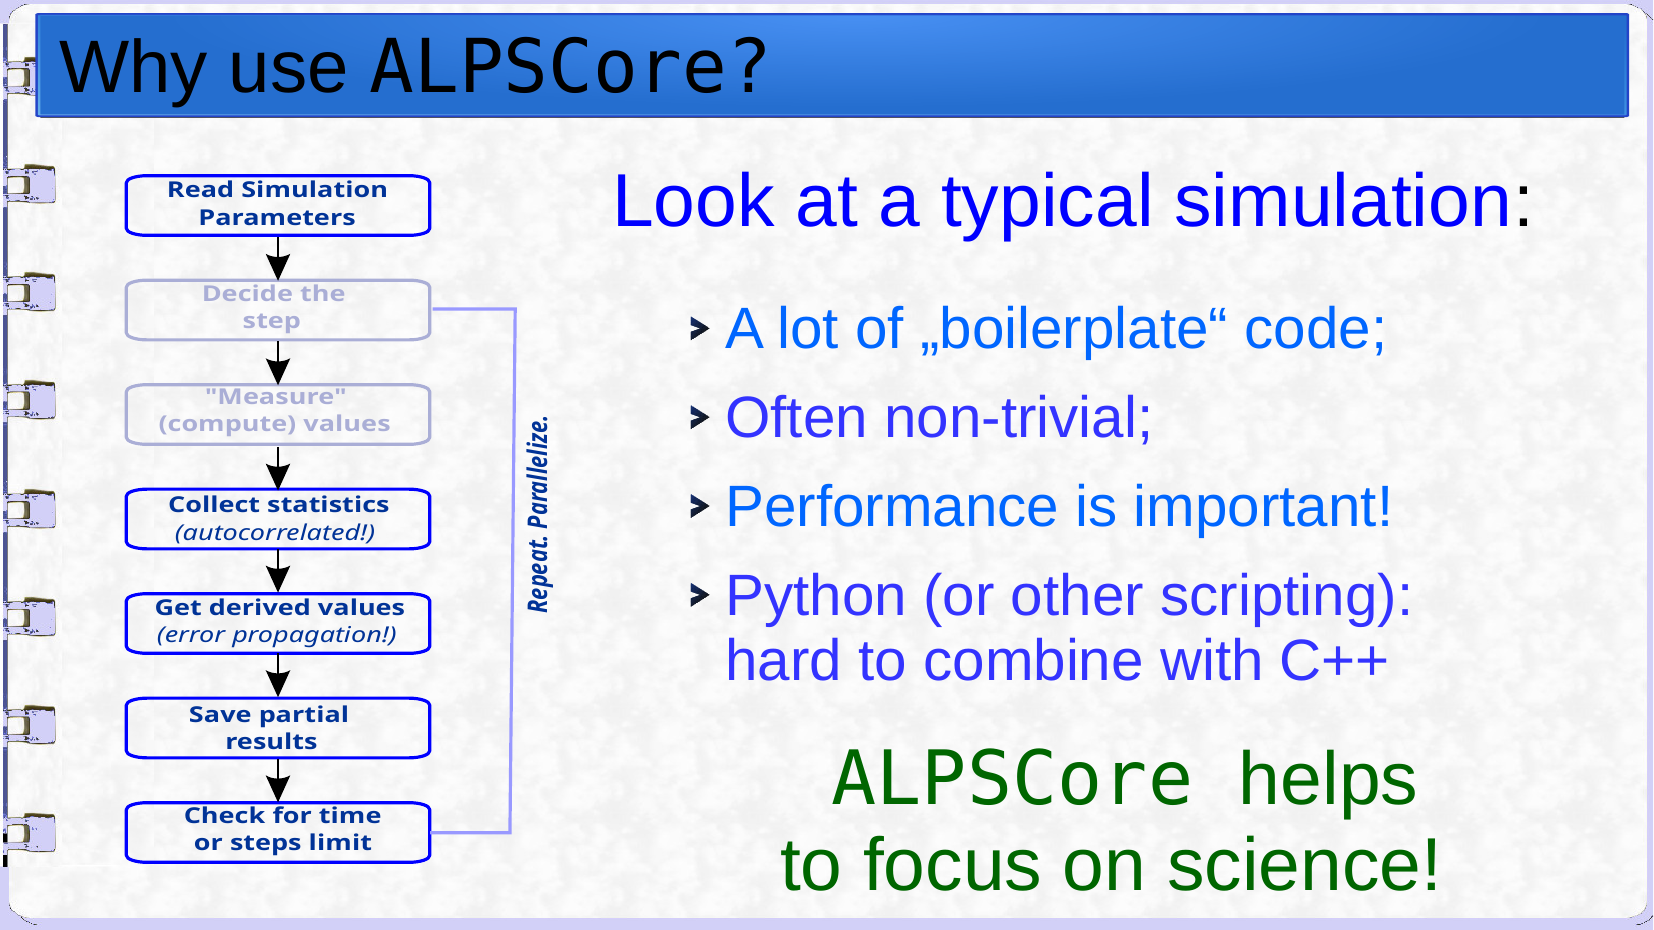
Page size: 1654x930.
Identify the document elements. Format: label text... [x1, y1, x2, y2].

list A lot of „boilerplate“ code; Often non-trivial; Performance is important! Python (or other scripting): hard to combine with C++ [690, 295, 1536, 746]
text_box ALPSCore helps to focus on science! [780, 734, 1471, 930]
picture [0, 0, 1654, 930]
text_box Look at a typical simulation: [612, 158, 1558, 249]
title Why use ALPSCore? [59, 13, 1620, 120]
